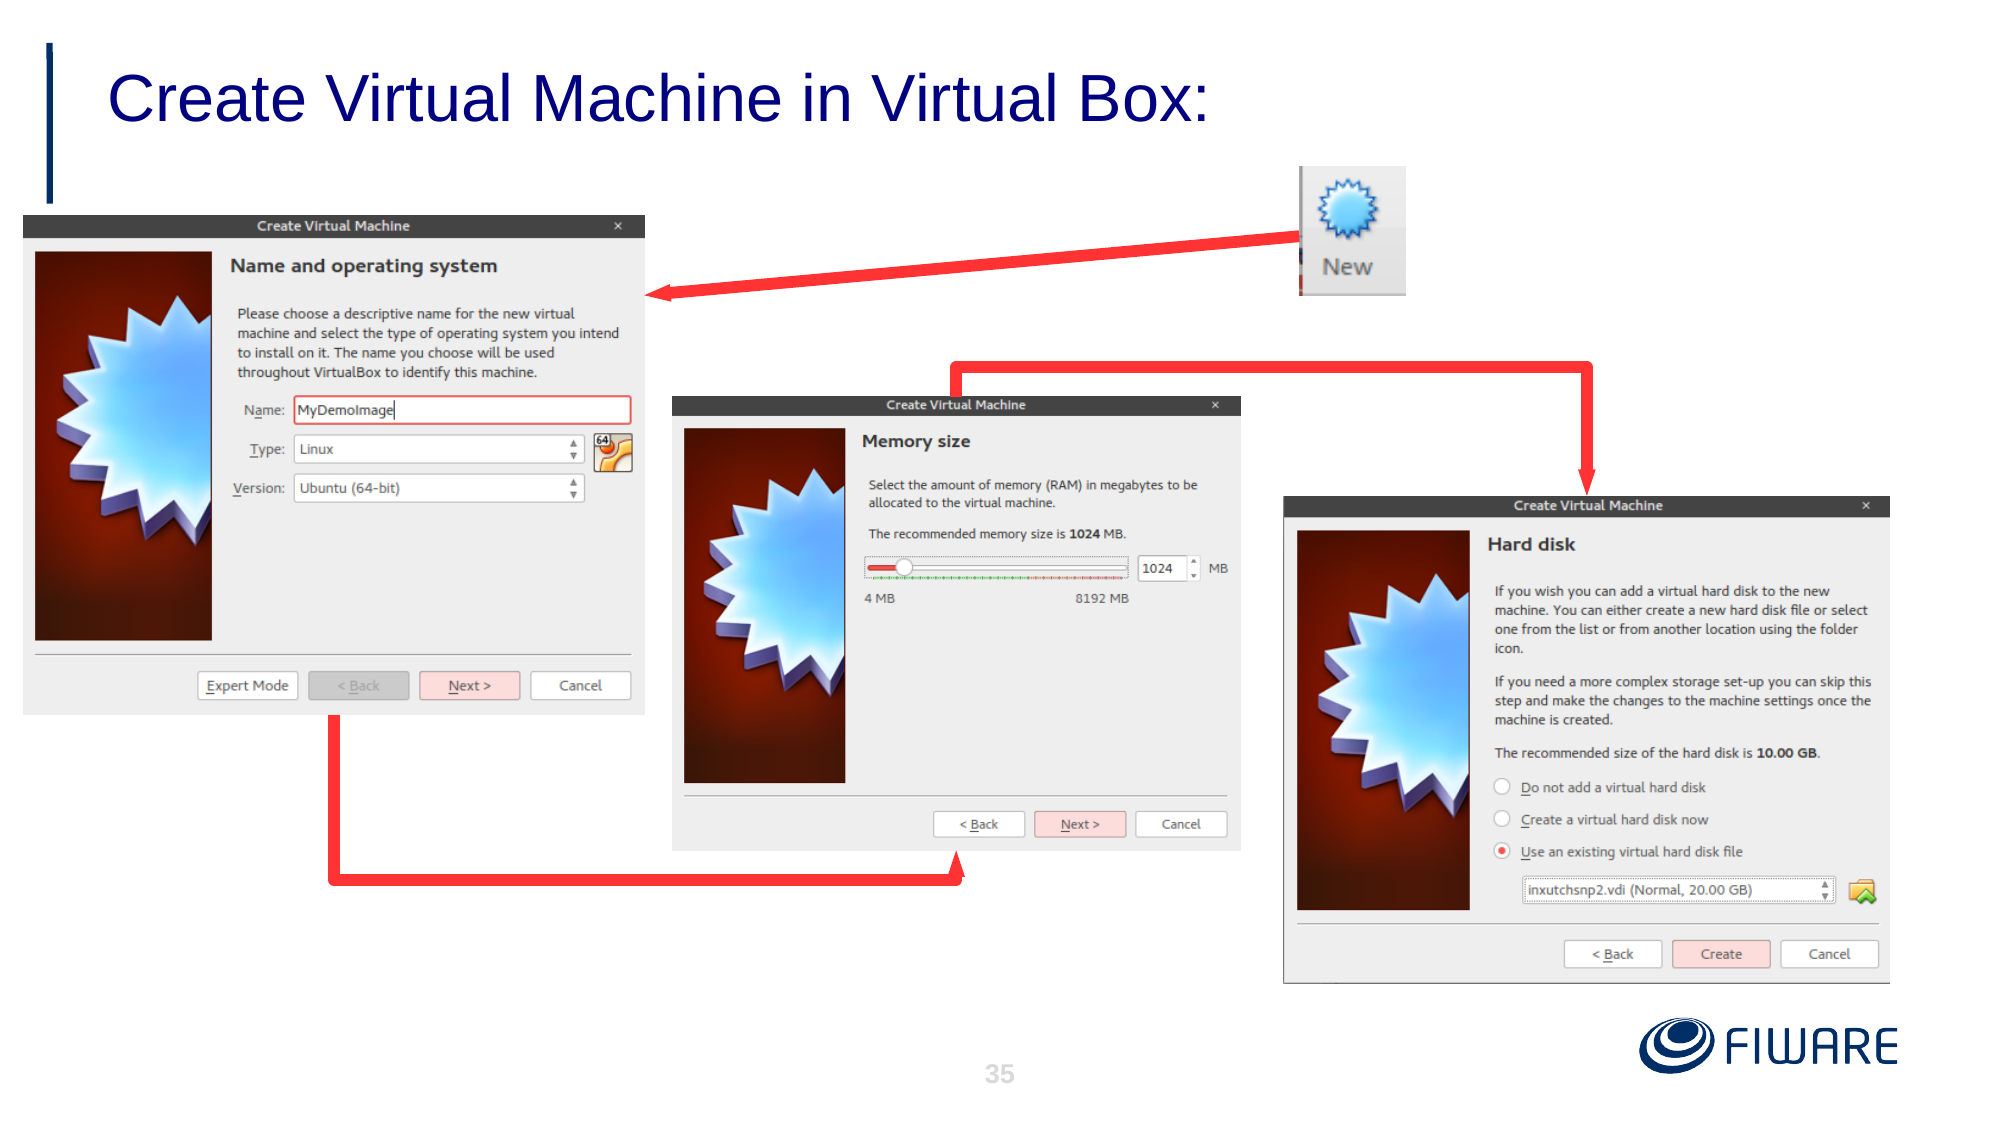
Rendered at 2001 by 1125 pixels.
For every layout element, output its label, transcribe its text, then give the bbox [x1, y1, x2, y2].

picture [1299, 166, 1406, 296]
picture [1635, 1012, 1905, 1077]
picture [1283, 496, 1890, 984]
picture [672, 396, 1241, 851]
picture [23, 215, 645, 715]
title Create Virtual Machine in Virtual Box: [92, 47, 1704, 178]
slide_number <number> [887, 1042, 1113, 1103]
